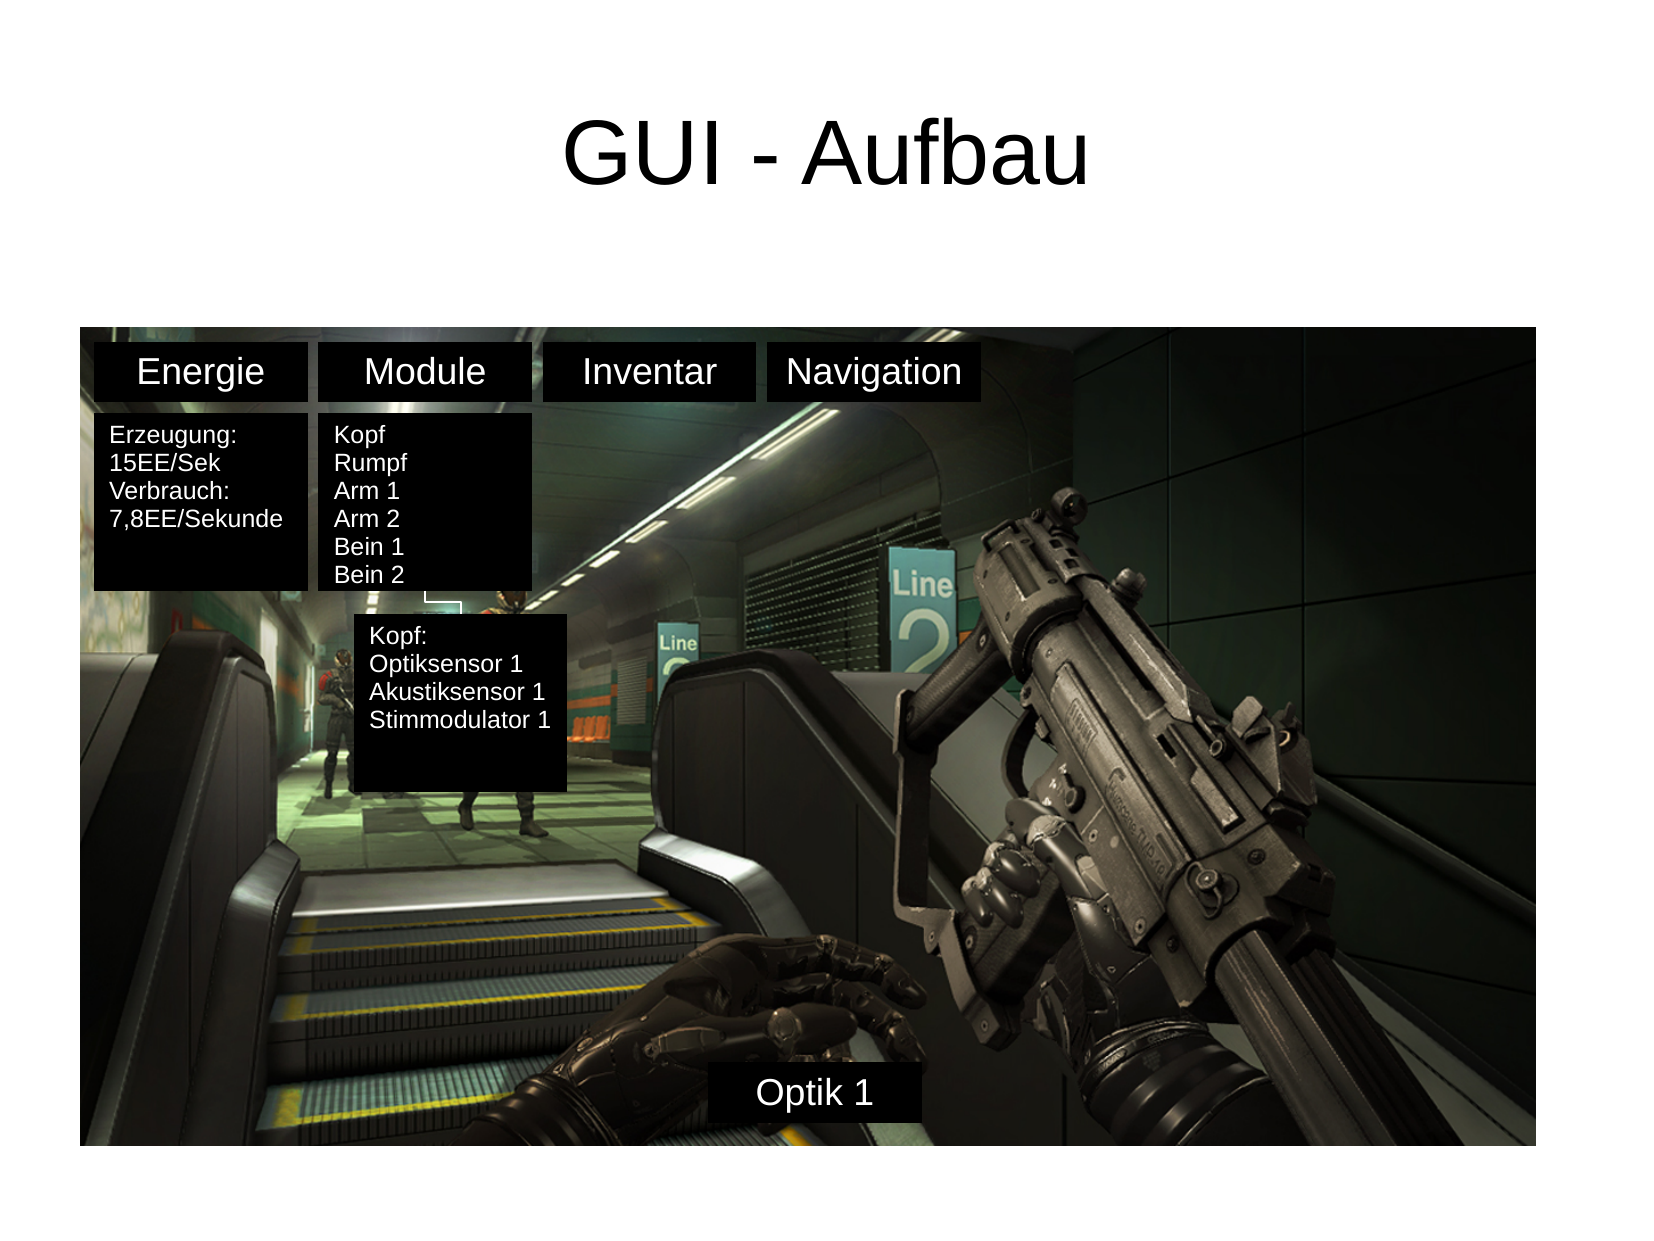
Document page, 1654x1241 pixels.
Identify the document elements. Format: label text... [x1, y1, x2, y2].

text_box Module [318, 342, 532, 402]
picture [80, 327, 1536, 1146]
text_box Inventar [543, 342, 756, 402]
text_box Navigation [767, 342, 981, 402]
text_box Erzeugung: 15EE/Sek Verbrauch: 7,8EE/Sekunde [94, 413, 308, 591]
text_box Kopf Rumpf Arm 1 Arm 2 Bein 1 Bein 2 [318, 413, 532, 591]
text_box Kopf: Optiksensor 1 Akustiksensor 1 Stimmodulator 1 [354, 614, 567, 792]
text_box Energie [94, 342, 308, 402]
title GUI - Aufbau [82, 49, 1571, 257]
text_box Optik 1 [708, 1062, 922, 1123]
